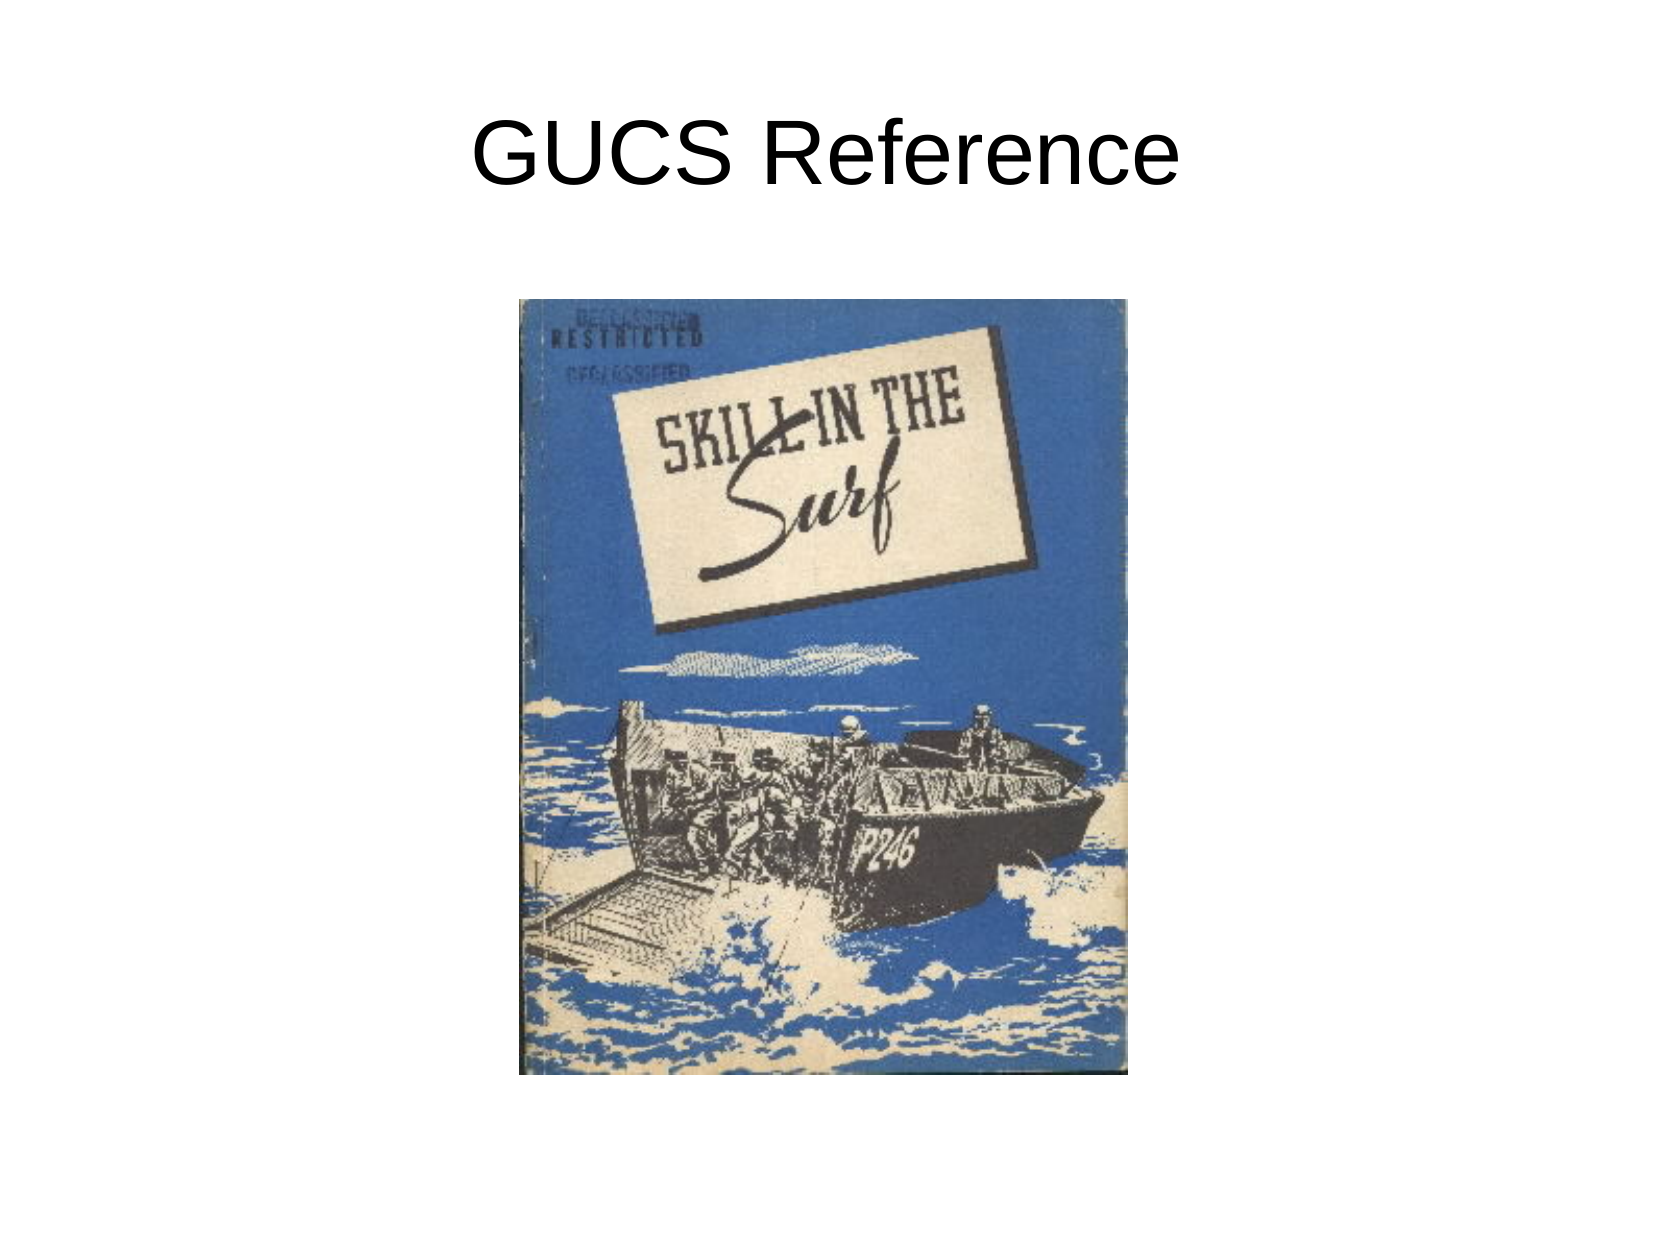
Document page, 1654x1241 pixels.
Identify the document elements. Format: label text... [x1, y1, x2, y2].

title GUCS Reference [82, 49, 1571, 257]
picture [519, 299, 1128, 1075]
